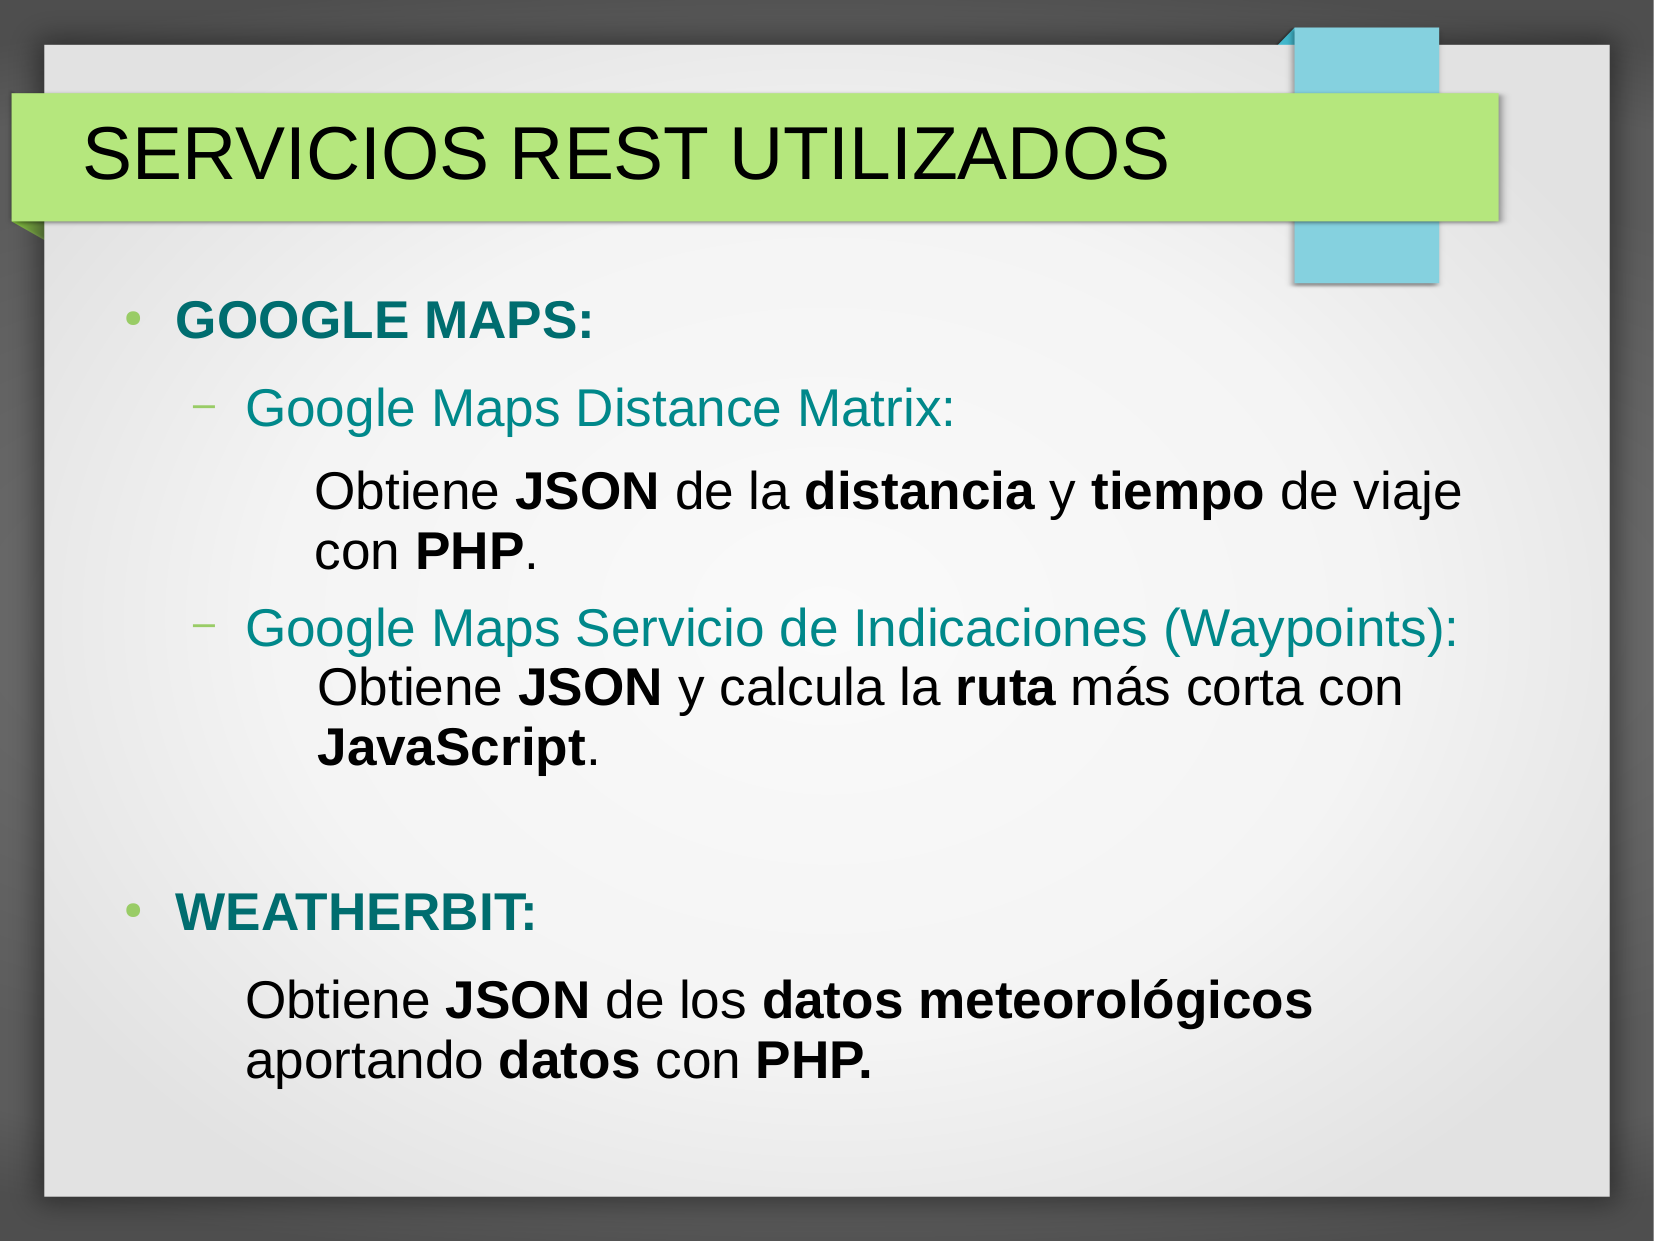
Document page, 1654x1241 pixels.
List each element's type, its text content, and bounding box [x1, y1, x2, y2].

picture [0, 0, 1654, 1241]
list GOOGLE MAPS: Google Maps Distance Matrix: Obtiene JSON de la distancia y tiempo de viaje con PHP. Google Maps Servicio de Indicaciones (Waypoints): Obtiene JSON y calcula la ruta más corta con JavaScript. WEATHERBIT: Obtiene JSON de los datos meteorológicos aportando datos con PHP. [106, 290, 1548, 1099]
title SERVICIOS REST UTILIZADOS [82, 94, 1264, 213]
